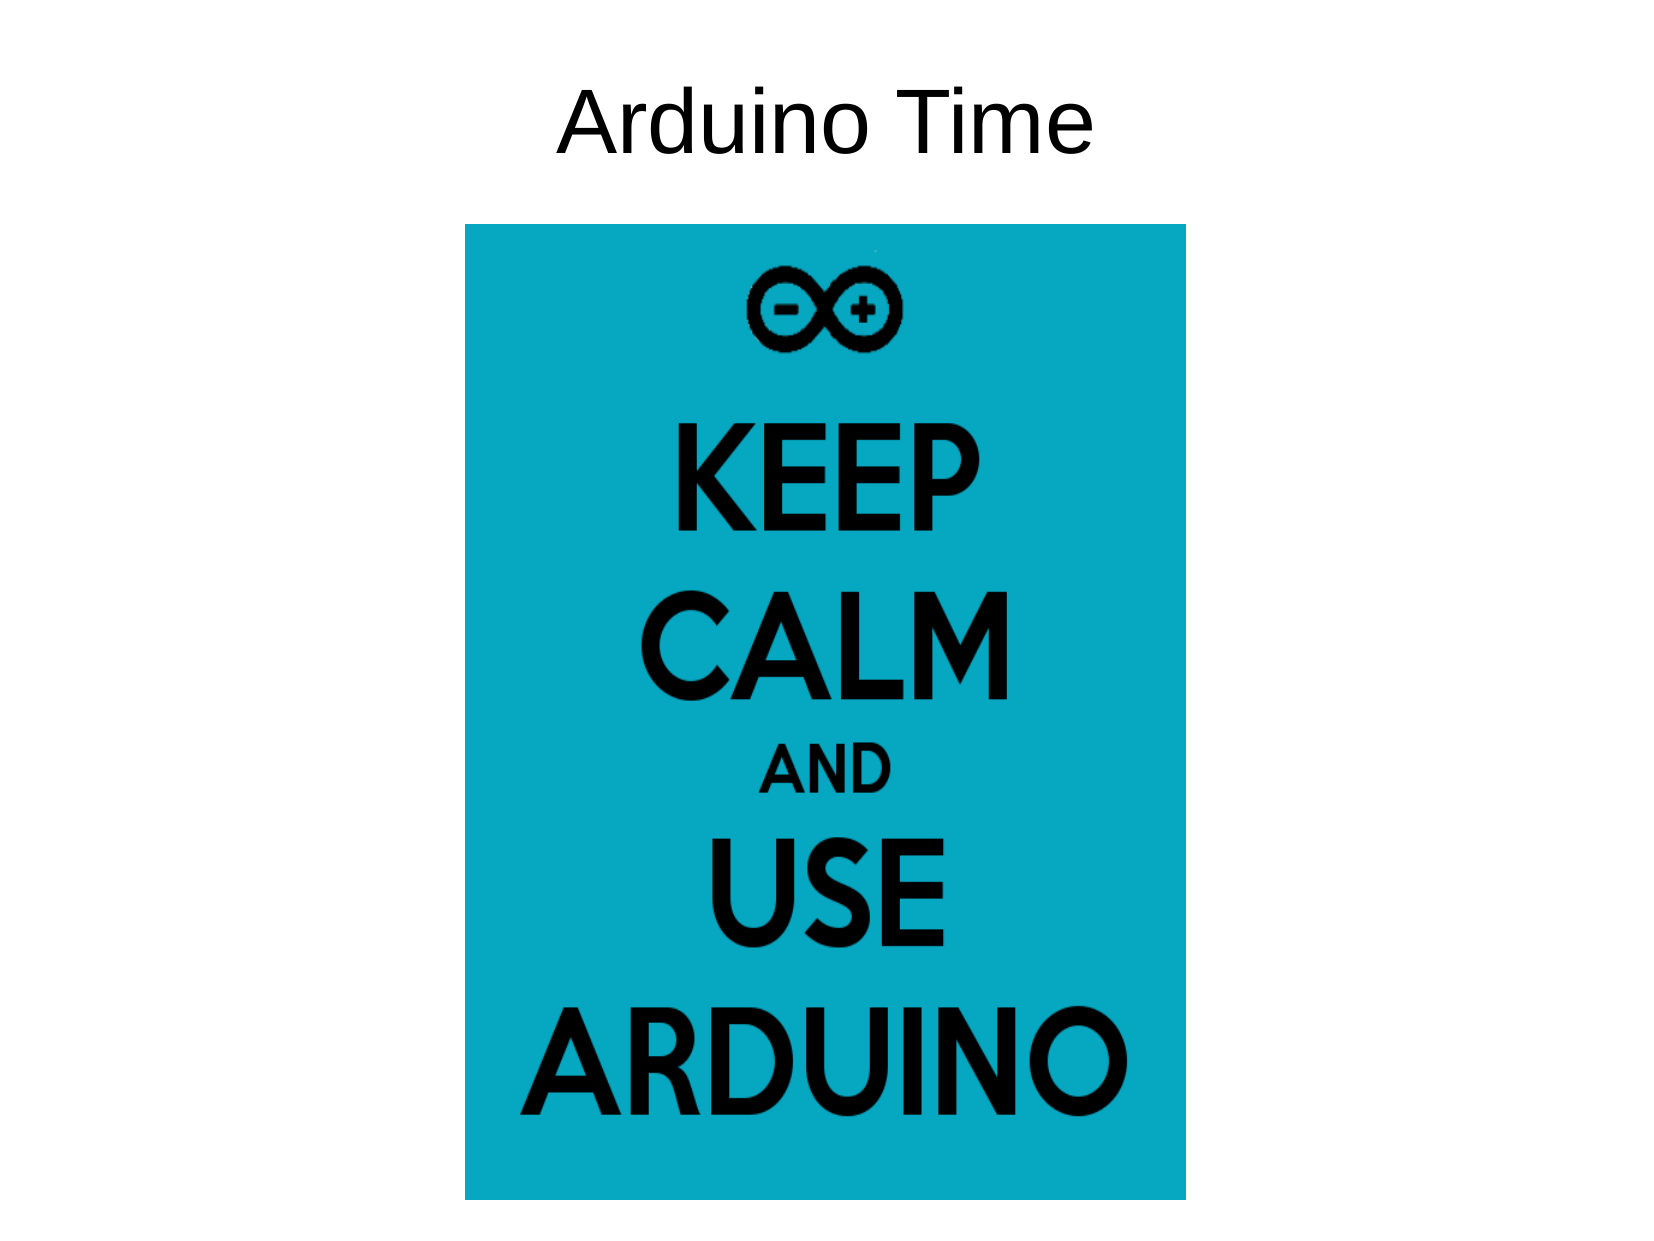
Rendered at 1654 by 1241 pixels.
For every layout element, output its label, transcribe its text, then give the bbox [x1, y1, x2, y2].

picture [0, 0, 1654, 1241]
title Arduino Time [82, 17, 1571, 226]
